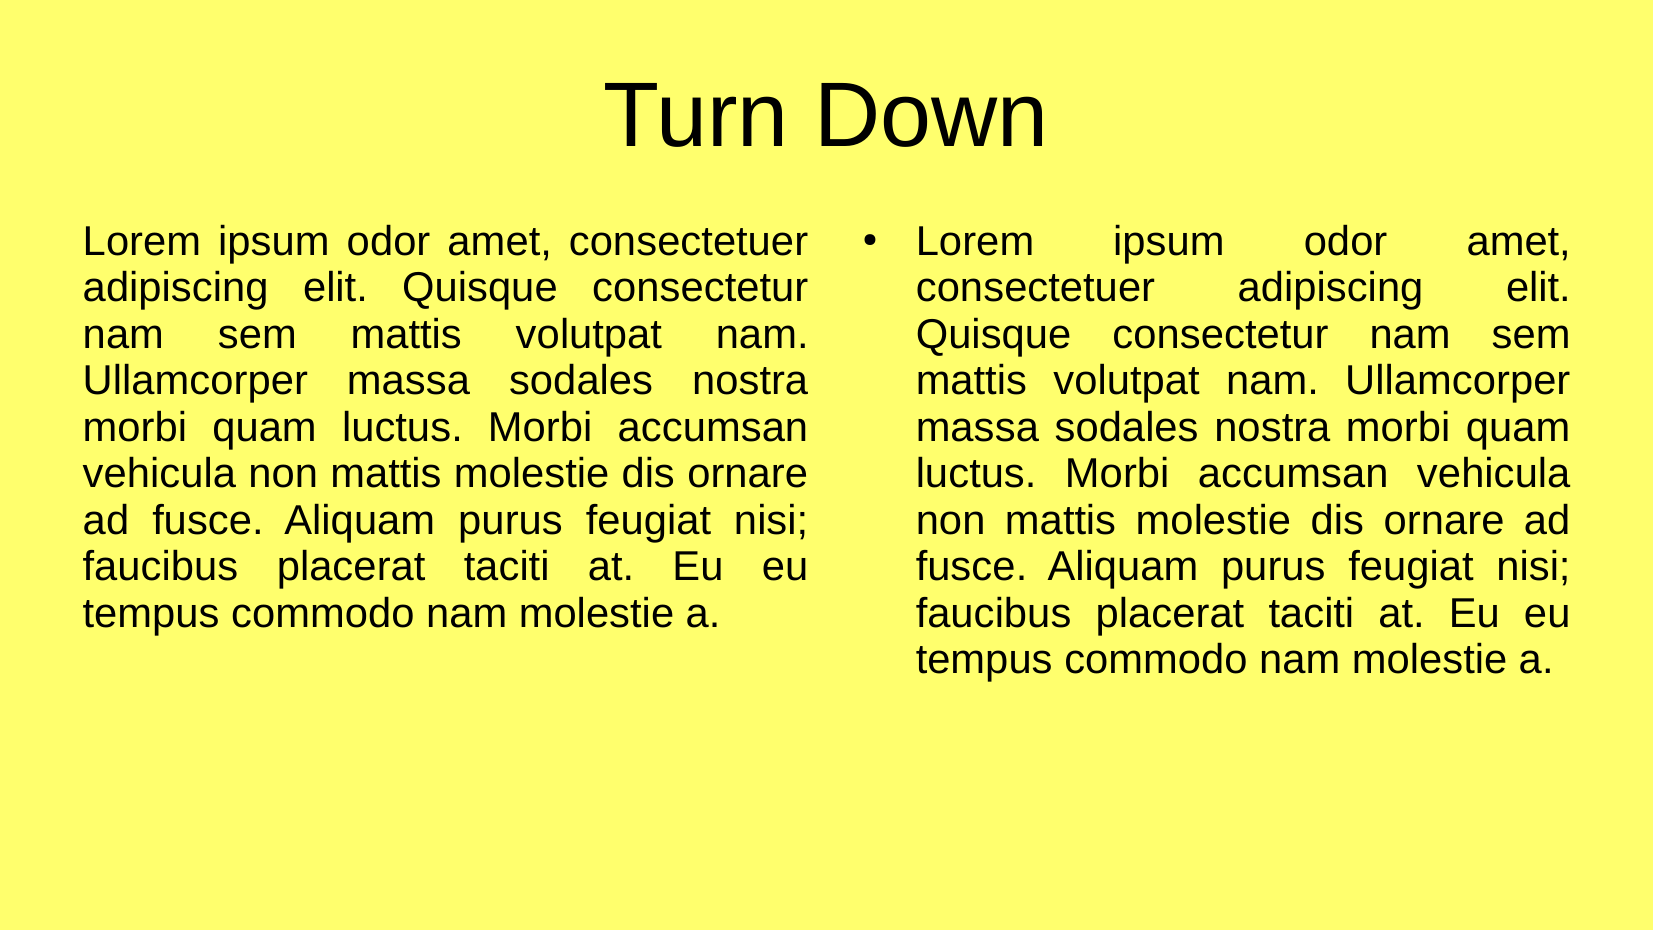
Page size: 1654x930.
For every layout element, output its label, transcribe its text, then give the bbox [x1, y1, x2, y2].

title Turn Down [82, 37, 1571, 193]
list Lorem ipsum odor amet, consectetuer adipiscing elit. Quisque consectetur nam sem mattis volutpat nam. Ullamcorper massa sodales nostra morbi quam luctus. Morbi accumsan vehicula non mattis molestie dis ornare ad fusce. Aliquam purus feugiat nisi; faucibus placerat taciti at. Eu eu tempus commodo nam molestie a. [82, 217, 809, 757]
list Lorem ipsum odor amet, consectetuer adipiscing elit. Quisque consectetur nam sem mattis volutpat nam. Ullamcorper massa sodales nostra morbi quam luctus. Morbi accumsan vehicula non mattis molestie dis ornare ad fusce. Aliquam purus feugiat nisi; faucibus placerat taciti at. Eu eu tempus commodo nam molestie a. [844, 217, 1571, 757]
